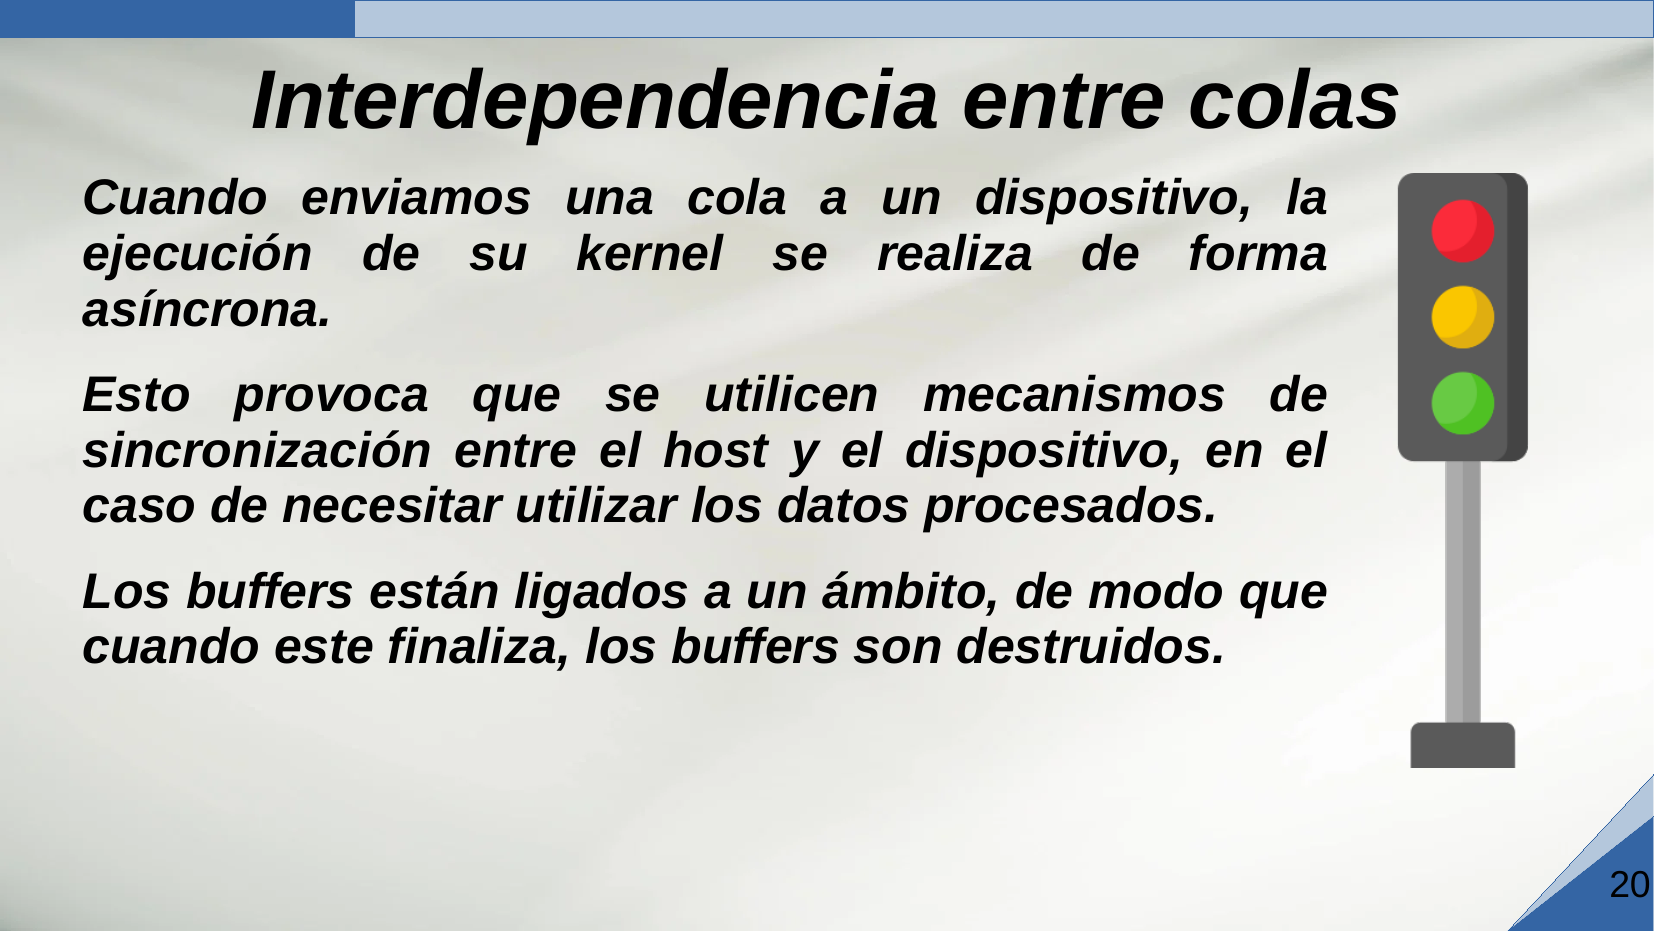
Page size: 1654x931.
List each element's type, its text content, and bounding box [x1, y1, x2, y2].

title Interdependencia entre colas [82, 21, 1571, 178]
picture [0, 38, 1654, 931]
text_box [1507, 773, 1654, 931]
text_box <número> [1594, 856, 1654, 927]
list Cuando enviamos una cola a un dispositivo, la ejecución de su kernel se realiza de forma asíncrona. Esto provoca que se utilicen mecanismos de sincronización entre el host y el dispositivo, en el caso de necesitar utilizar los datos procesados. Los buffers están ligados a un ámbito, de modo que cuando este finaliza, los buffers son destruidos. [82, 178, 1329, 739]
text_box [0, 0, 1654, 38]
